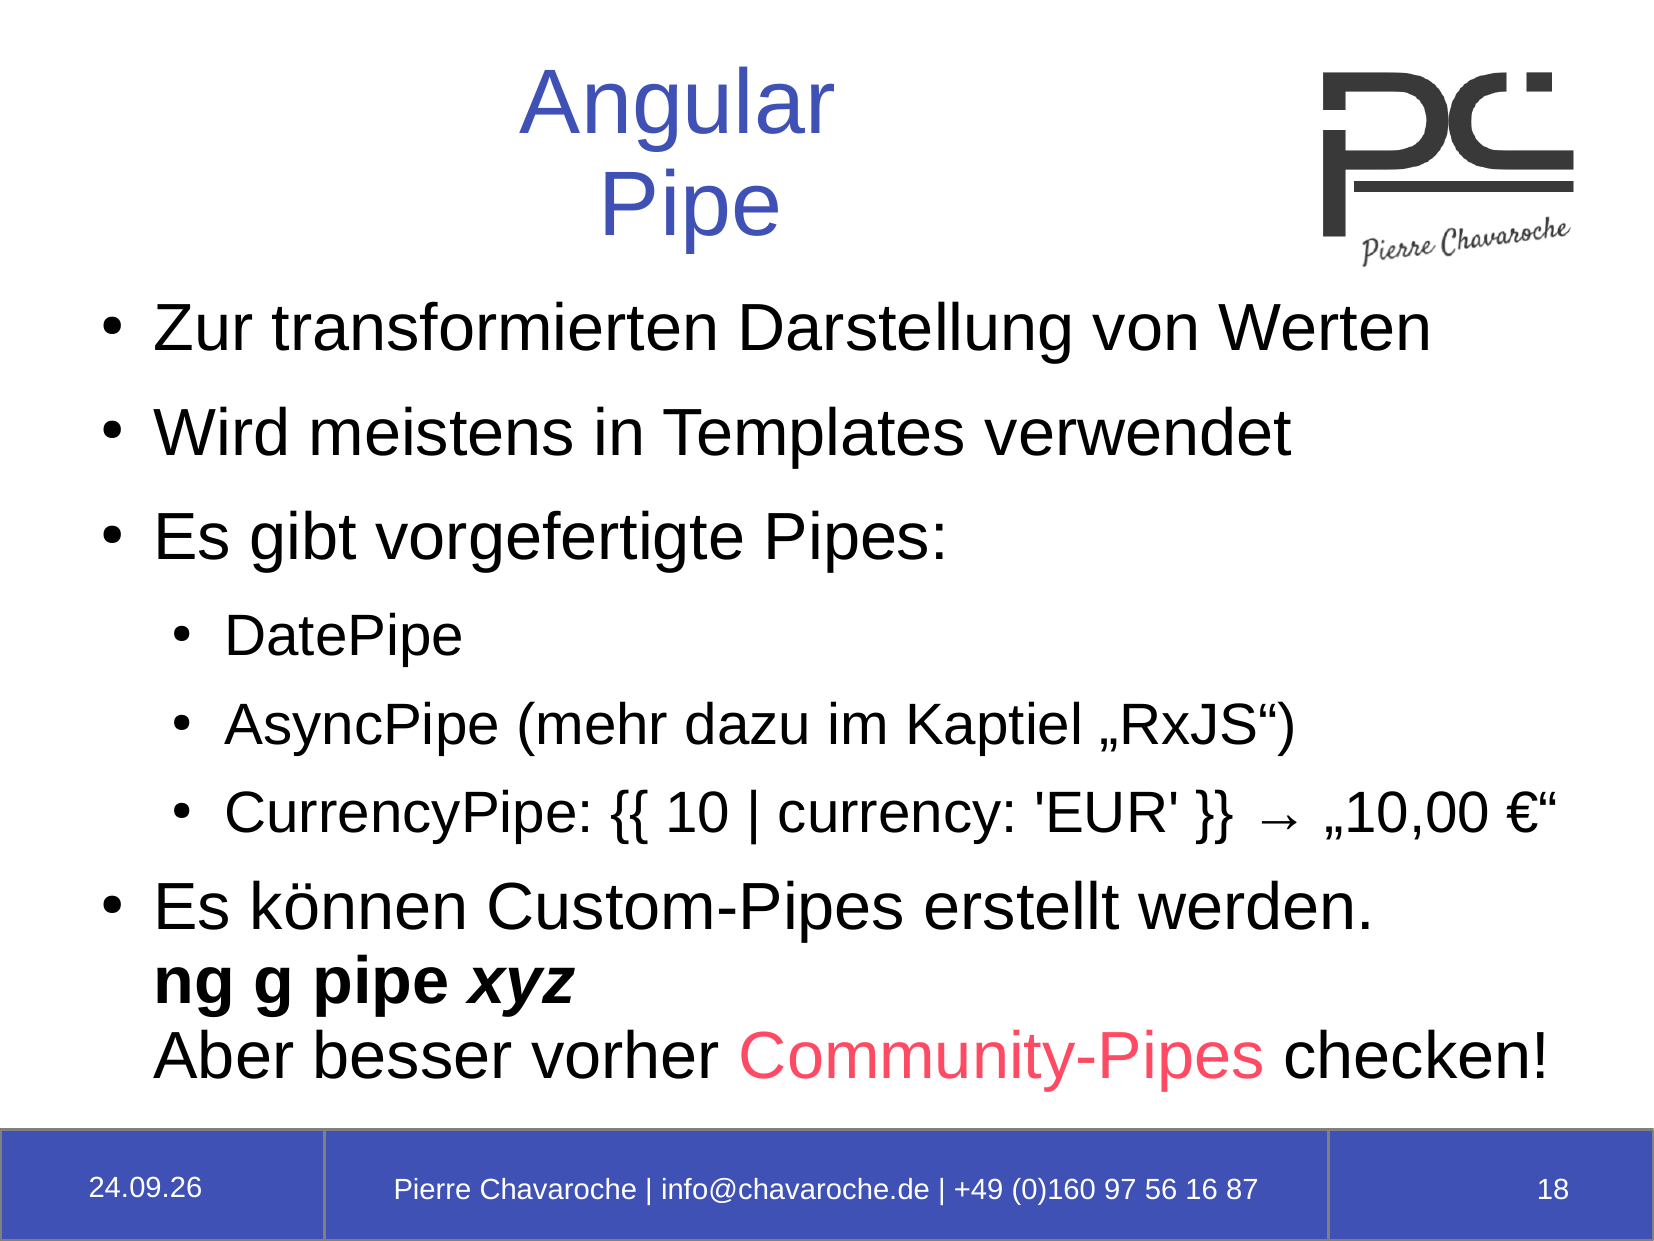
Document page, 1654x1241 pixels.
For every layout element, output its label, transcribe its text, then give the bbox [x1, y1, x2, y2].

title Angular Pipe [82, 49, 1300, 257]
picture [1307, 29, 1589, 311]
list Zur transformierten Darstellung von Werten Wird meistens in Templates verwendet Es gibt vorgefertigte Pipes: DatePipe AsyncPipe (mehr dazu im Kaptiel „RxJS“) CurrencyPipe: {{ 10 | currency: 'EUR' }} → „10,00 €“ Es können Custom-Pipes erstellt werden. ng g pipe xyz Aber besser vorher Community-Pipes checken! [82, 290, 1571, 1109]
